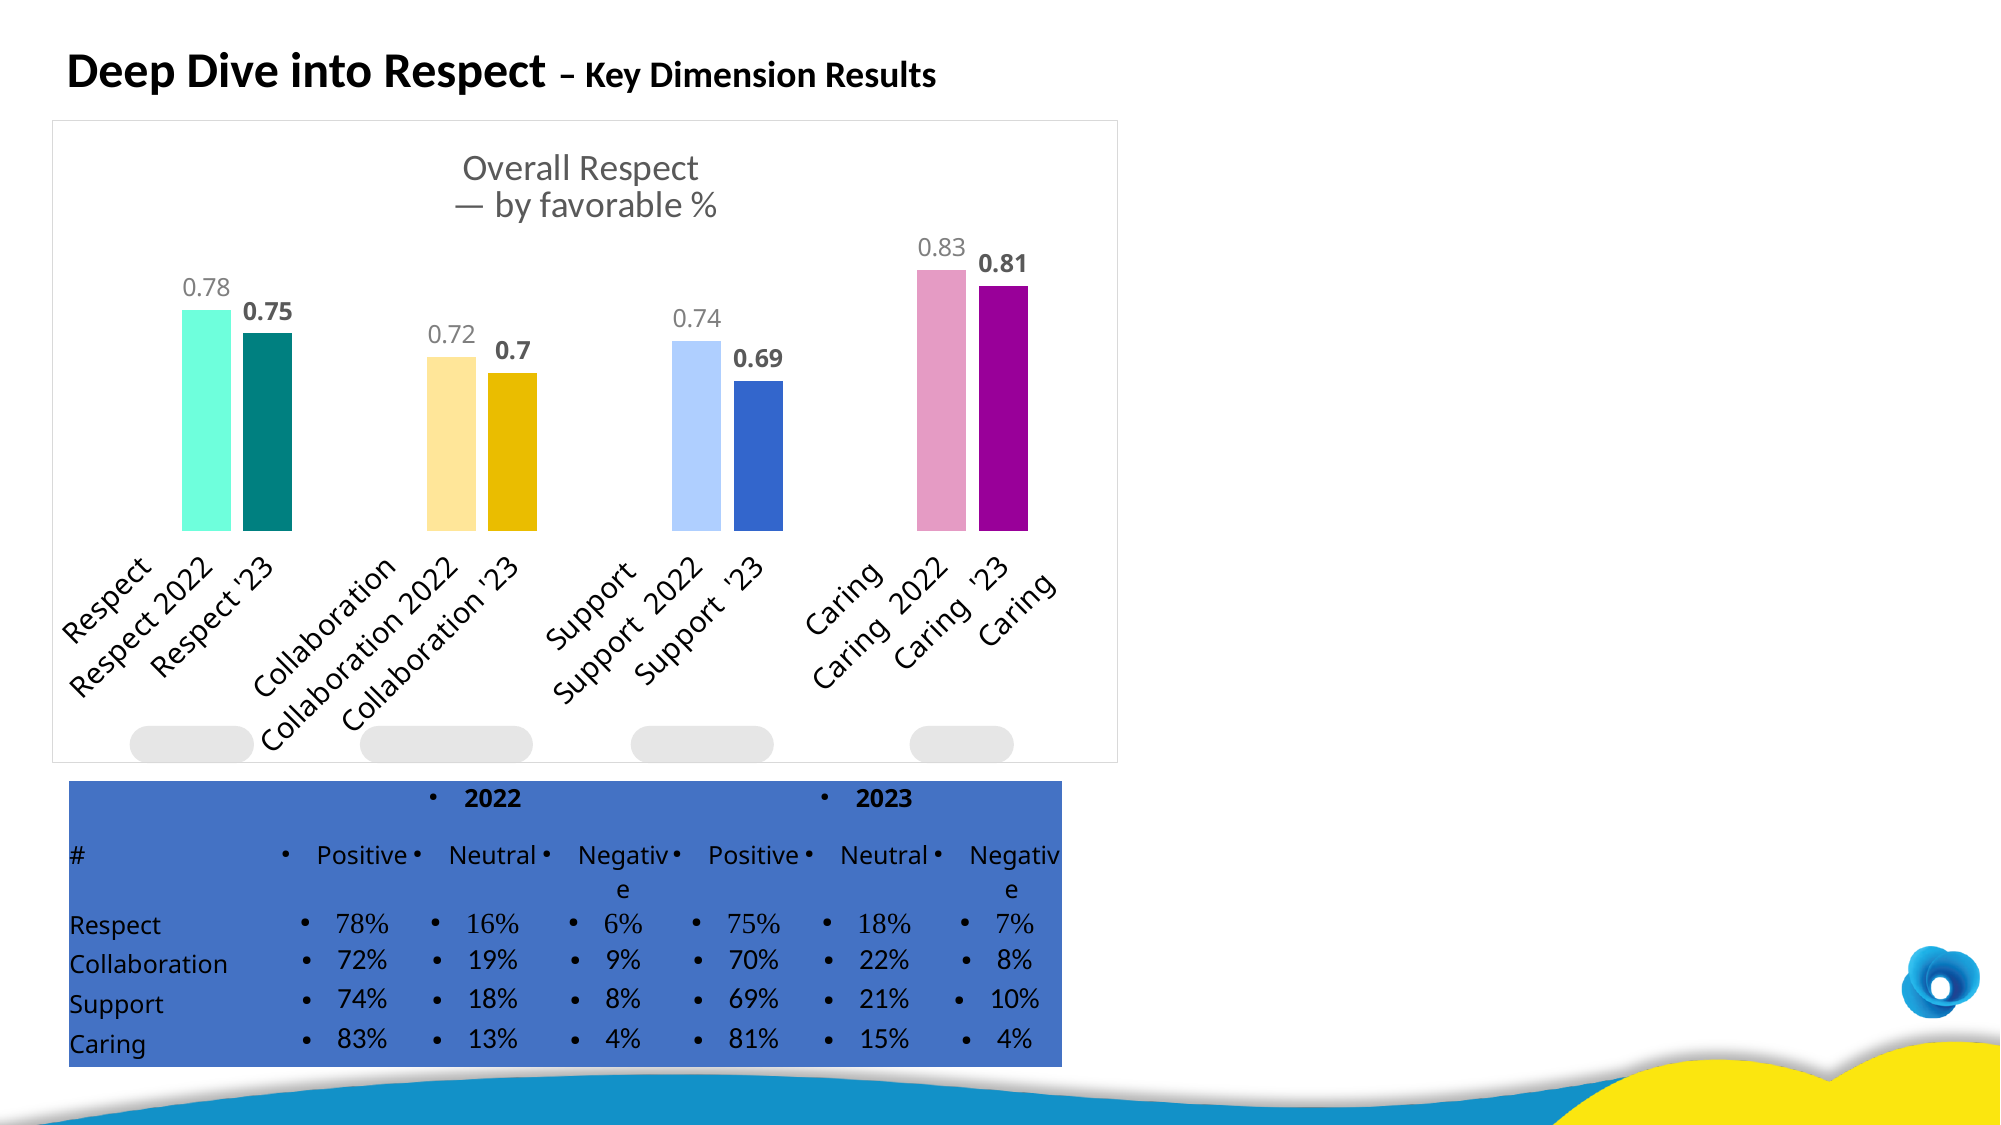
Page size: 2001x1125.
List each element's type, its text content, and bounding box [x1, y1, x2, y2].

table_cell 22% [801, 947, 932, 987]
table_cell Caring [69, 1027, 279, 1067]
table_header 2023 [671, 781, 1062, 837]
table_cell 7% [932, 907, 1062, 947]
table_cell Negative [540, 837, 671, 907]
table_cell 13% [410, 1027, 540, 1067]
table_cell Neutral [410, 837, 540, 907]
table_cell 72% [279, 947, 410, 987]
table_cell Negative [932, 837, 1062, 907]
chart [51, 119, 1119, 764]
table_cell 81% [671, 1027, 801, 1067]
table_cell 16% [410, 907, 540, 947]
table_header 2022 [279, 781, 671, 837]
table_cell Positive [671, 837, 801, 907]
table_cell 15% [801, 1027, 932, 1067]
table_cell 9% [540, 947, 671, 987]
text_box Deep Dive into Respect – Key Dimension Results [51, 29, 1786, 106]
table_cell Positive [279, 837, 410, 907]
table_cell 8% [932, 947, 1062, 987]
table_header [69, 781, 279, 837]
table_cell 8% [540, 987, 671, 1027]
table_cell 18% [410, 987, 540, 1027]
table_cell 74% [279, 987, 410, 1027]
table_cell 10% [932, 987, 1062, 1027]
table_cell 6% [540, 907, 671, 947]
table_cell # [69, 837, 279, 907]
table_cell 19% [410, 947, 540, 987]
table_cell 78% [279, 907, 410, 947]
table_cell Collaboration [69, 947, 279, 987]
table_cell 4% [540, 1027, 671, 1067]
table_cell Neutral [801, 837, 932, 907]
table_cell 83% [279, 1027, 410, 1067]
table_cell 70% [671, 947, 801, 987]
table_cell 75% [671, 907, 801, 947]
table_cell 69% [671, 987, 801, 1027]
table_cell Support [69, 987, 279, 1027]
table_cell 4% [932, 1027, 1062, 1067]
table_cell Respect [69, 907, 279, 947]
table_cell 21% [801, 987, 932, 1027]
table_cell 18% [801, 907, 932, 947]
